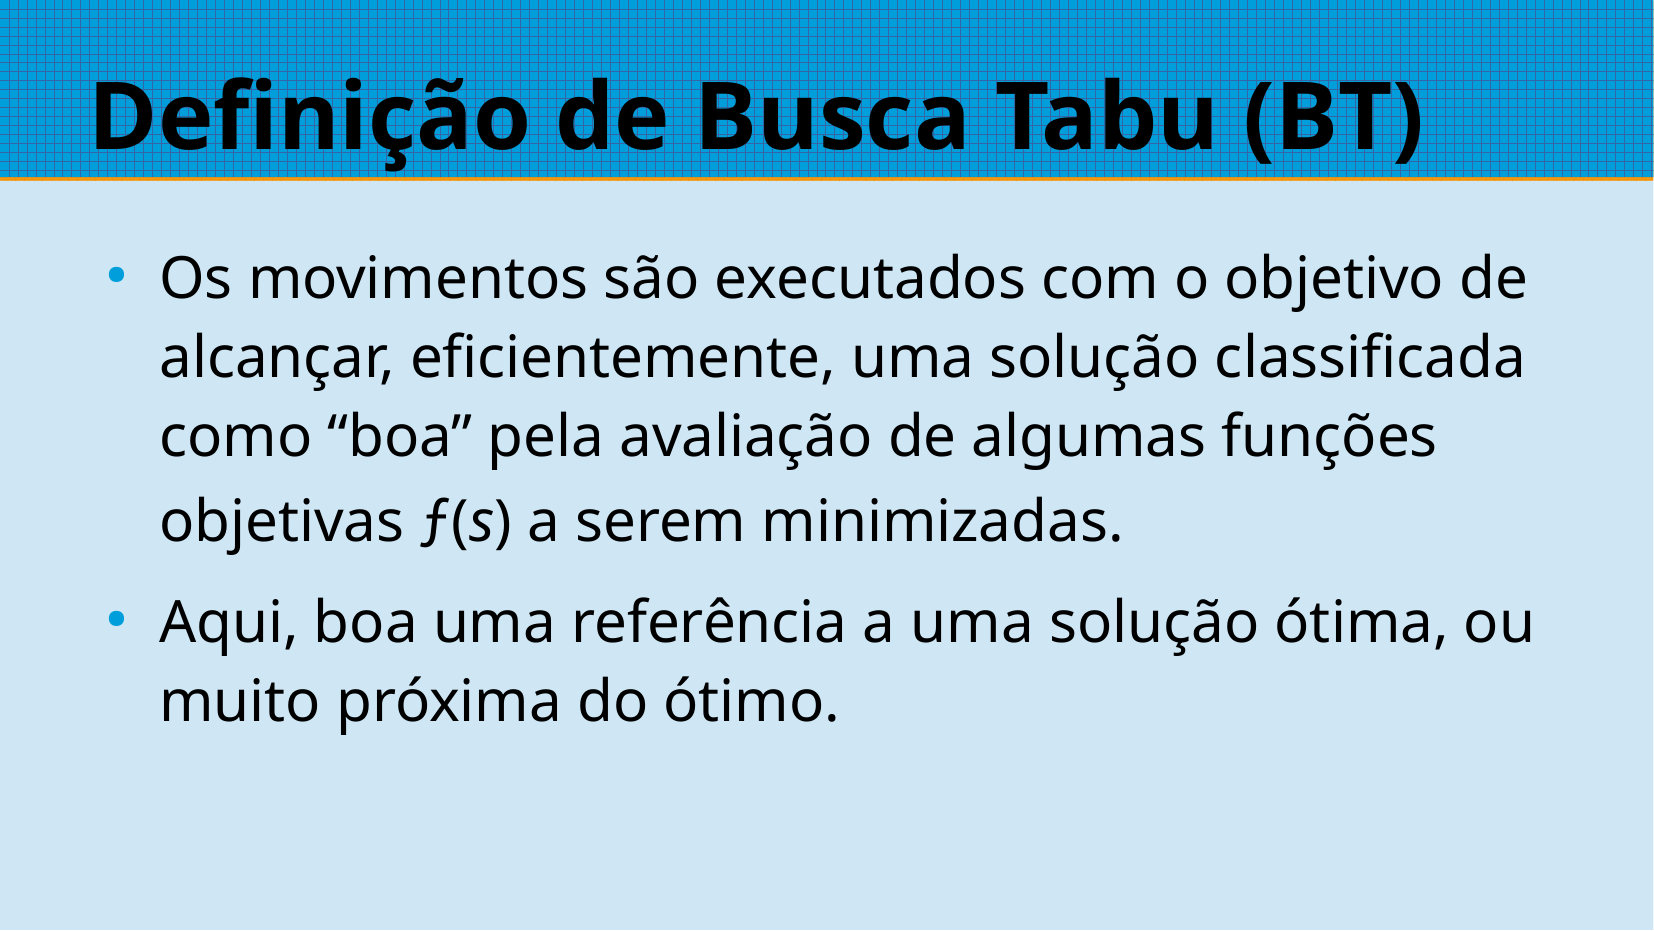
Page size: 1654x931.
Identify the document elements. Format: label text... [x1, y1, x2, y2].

list Os movimentos são executados com o objetivo de alcançar, eficientemente, uma solução classificada como “boa” pela avaliação de algumas funções objetivas ƒ(s) a serem minimizadas. Aqui, boa uma referência a uma solução ótima, ou muito próxima do ótimo. [88, 236, 1565, 813]
title Definição de Busca Tabu (BT) [88, 14, 1565, 178]
